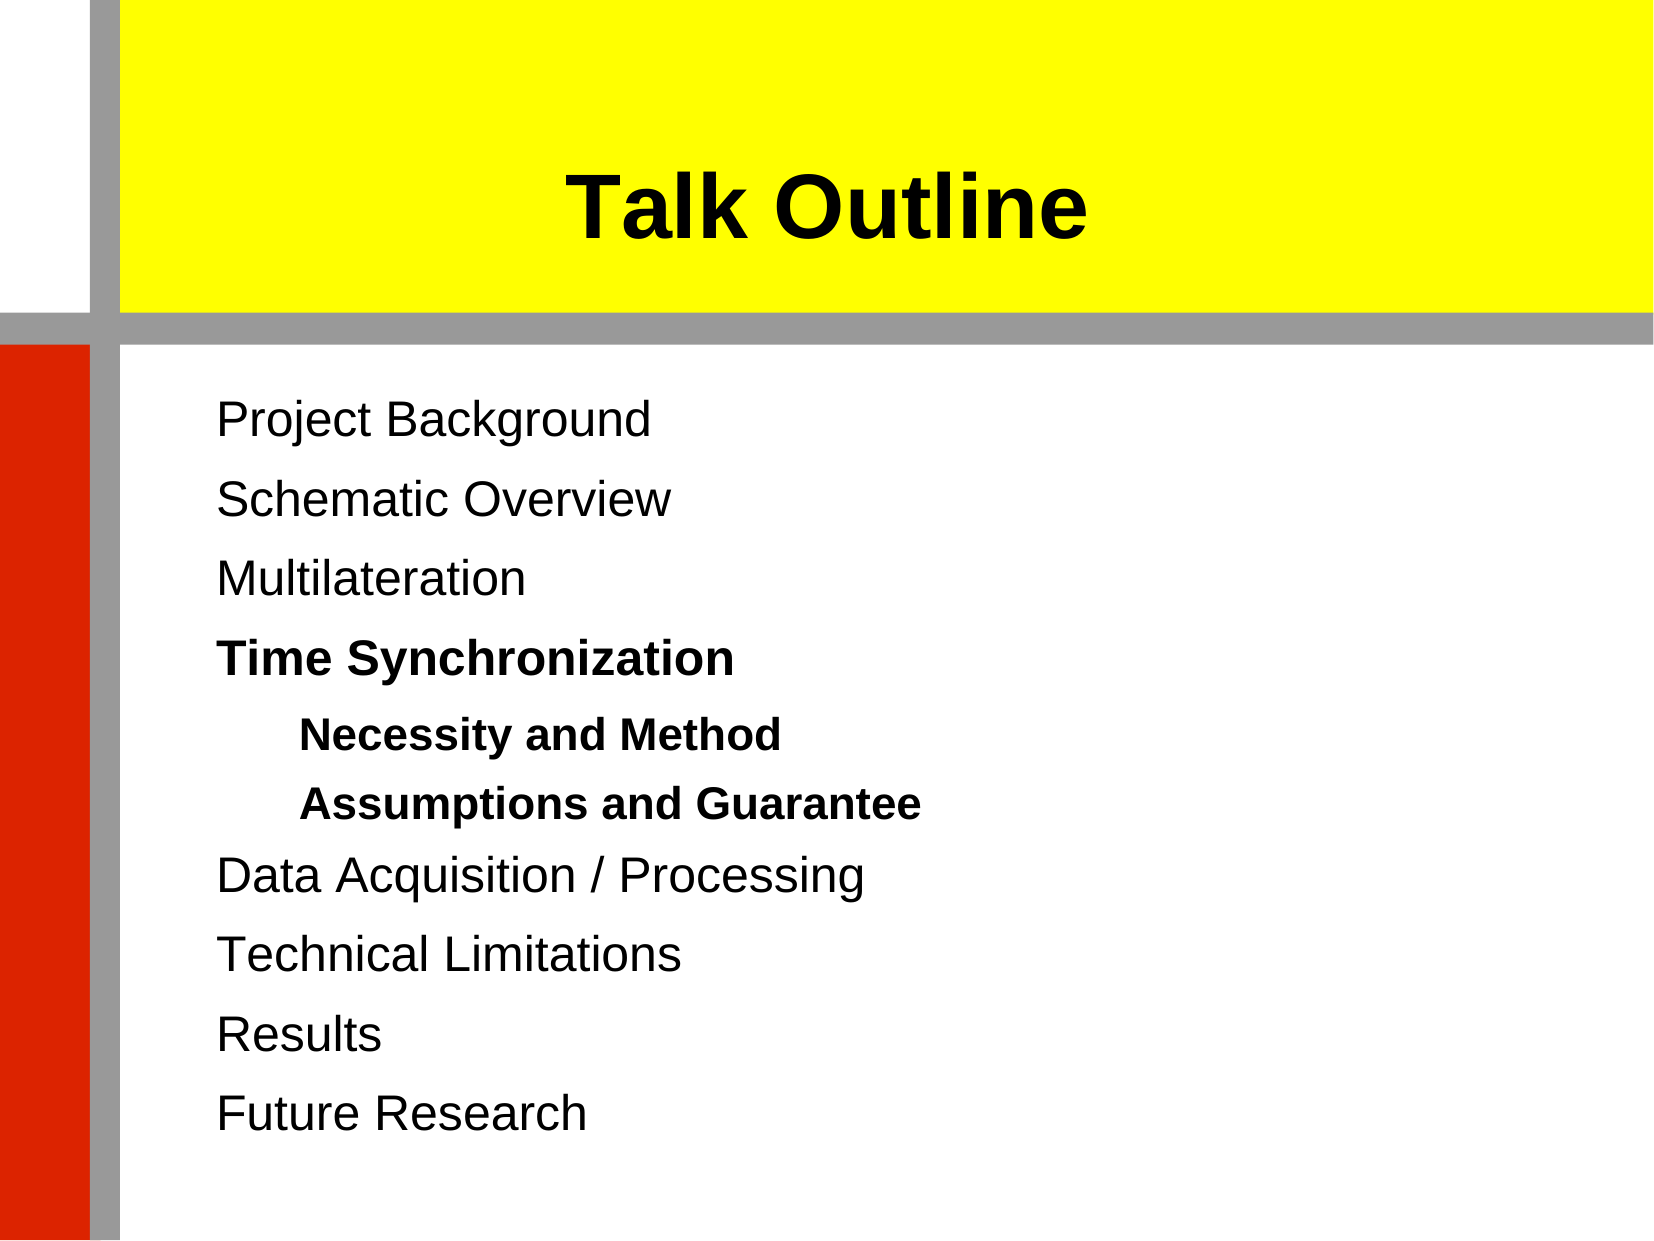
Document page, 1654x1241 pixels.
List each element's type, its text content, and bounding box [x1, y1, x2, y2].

title Talk Outline [121, 102, 1534, 311]
list Project Background Schematic Overview Multilateration Time Synchronization Necessity and Method Assumptions and Guarantee Data Acquisition / Processing Technical Limitations Results Future Research [121, 391, 1534, 1142]
